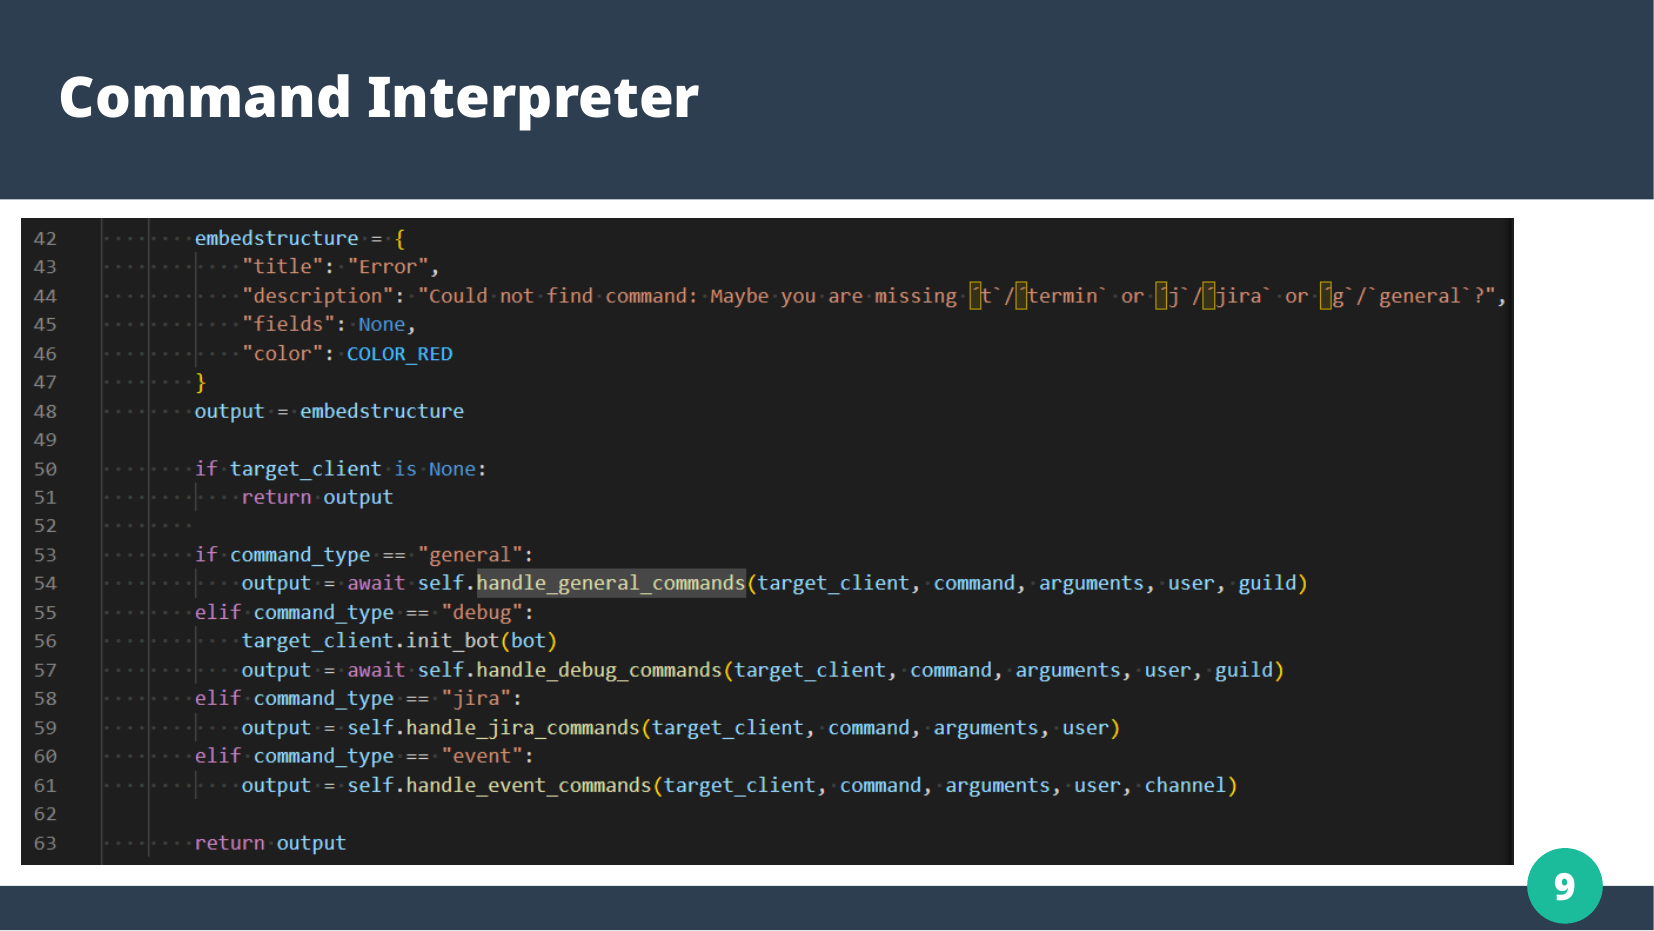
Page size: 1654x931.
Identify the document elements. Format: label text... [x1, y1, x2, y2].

title Command Interpreter [59, 37, 1595, 155]
picture [21, 218, 1514, 865]
